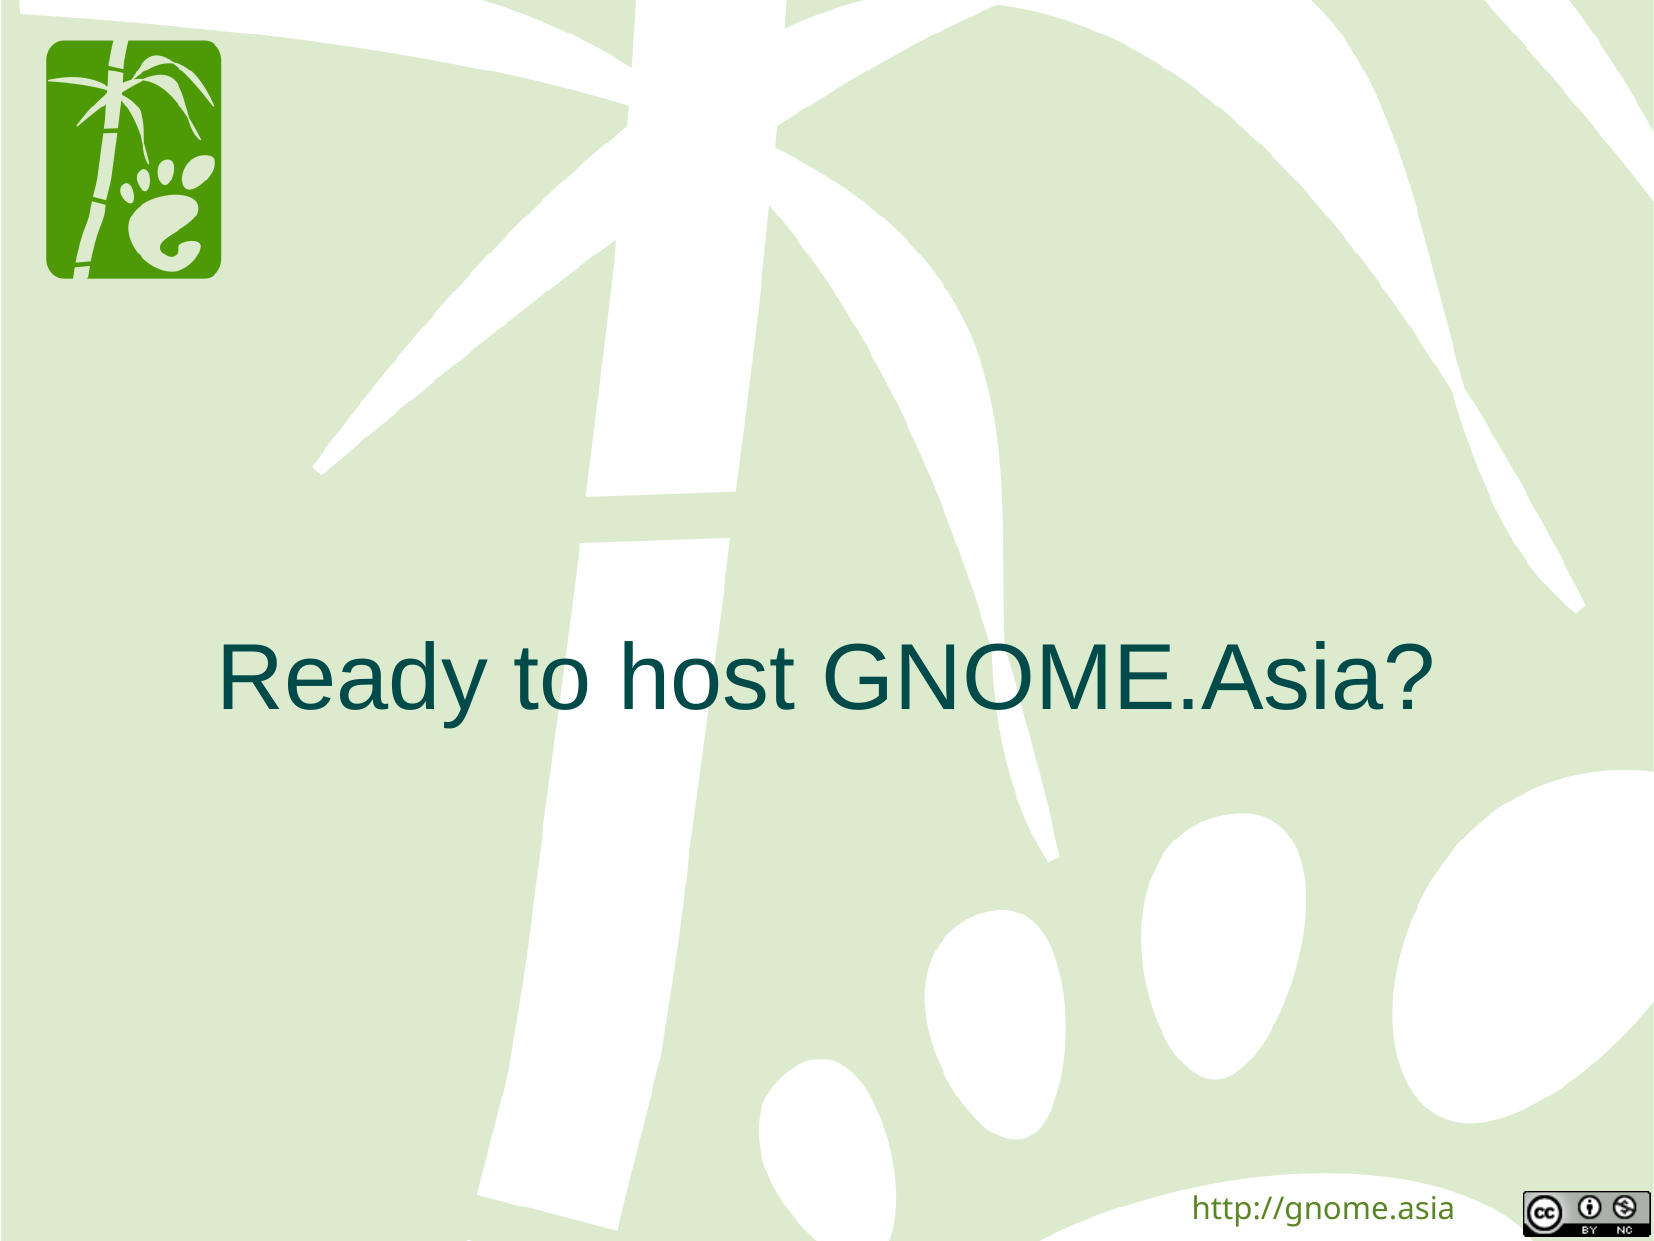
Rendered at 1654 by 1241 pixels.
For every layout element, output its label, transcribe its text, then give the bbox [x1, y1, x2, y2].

subtitle Ready to host GNOME.Asia? [82, 389, 1571, 966]
picture [0, 0, 1654, 1241]
